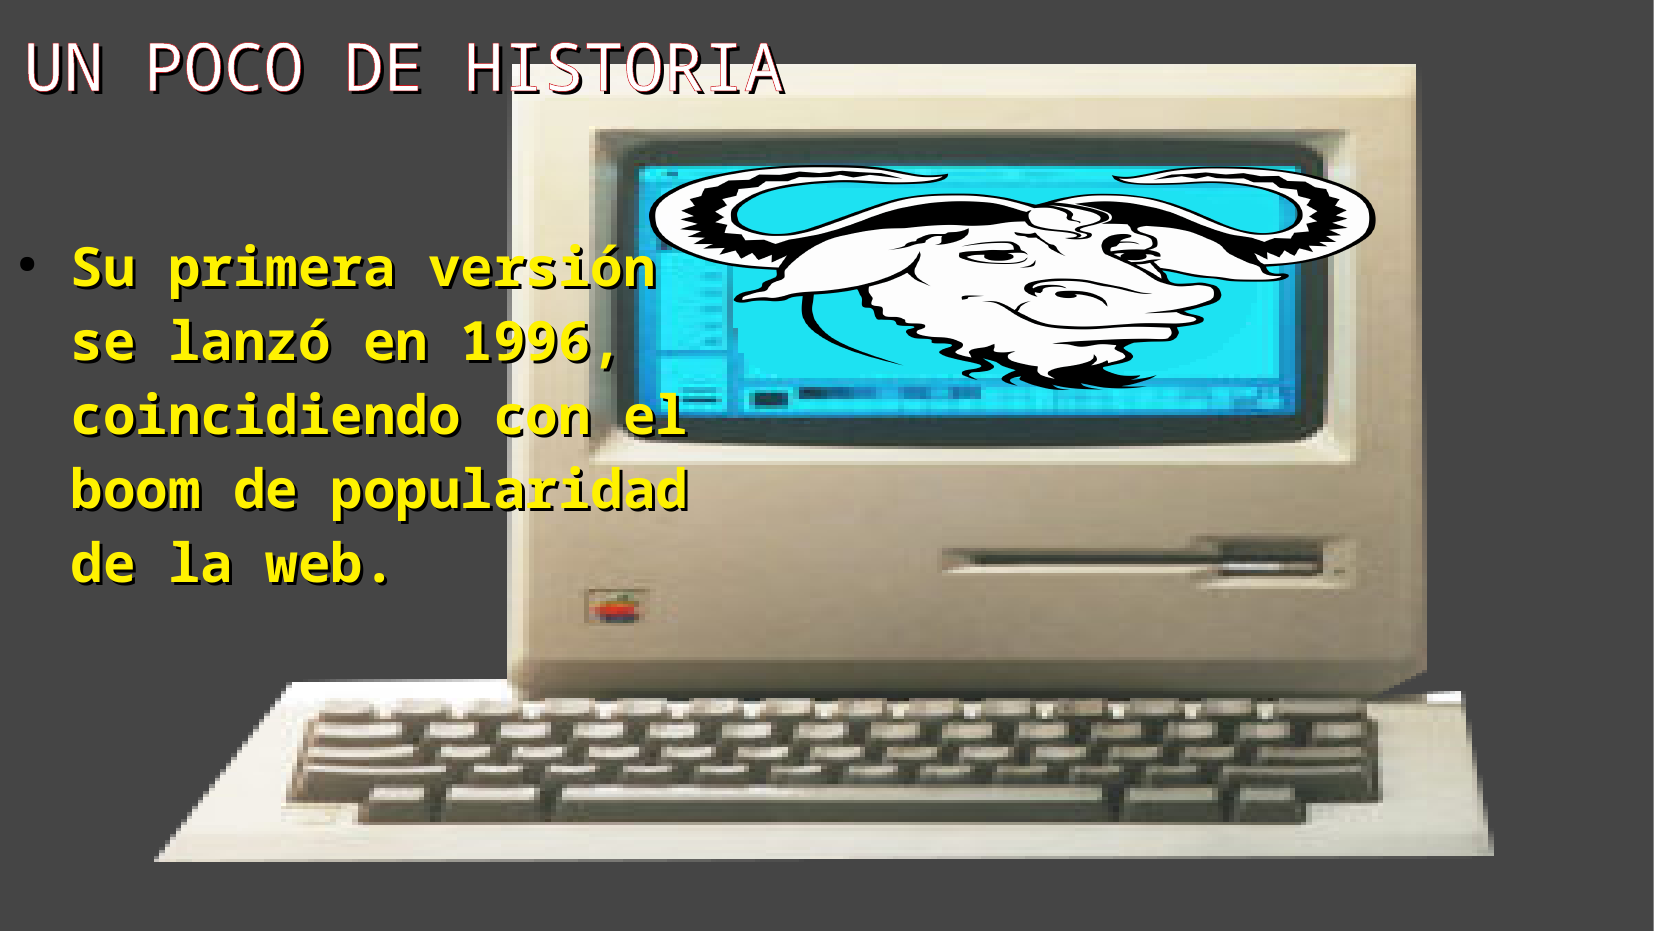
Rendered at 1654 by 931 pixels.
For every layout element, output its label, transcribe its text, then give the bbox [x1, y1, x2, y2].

list Su primera versión se lanzó en 1996, coincidiendo con el boom de popularidad de la web. [0, 228, 727, 768]
picture [0, 0, 1654, 931]
title UN POCO DE HISTORIA [23, 11, 1589, 119]
